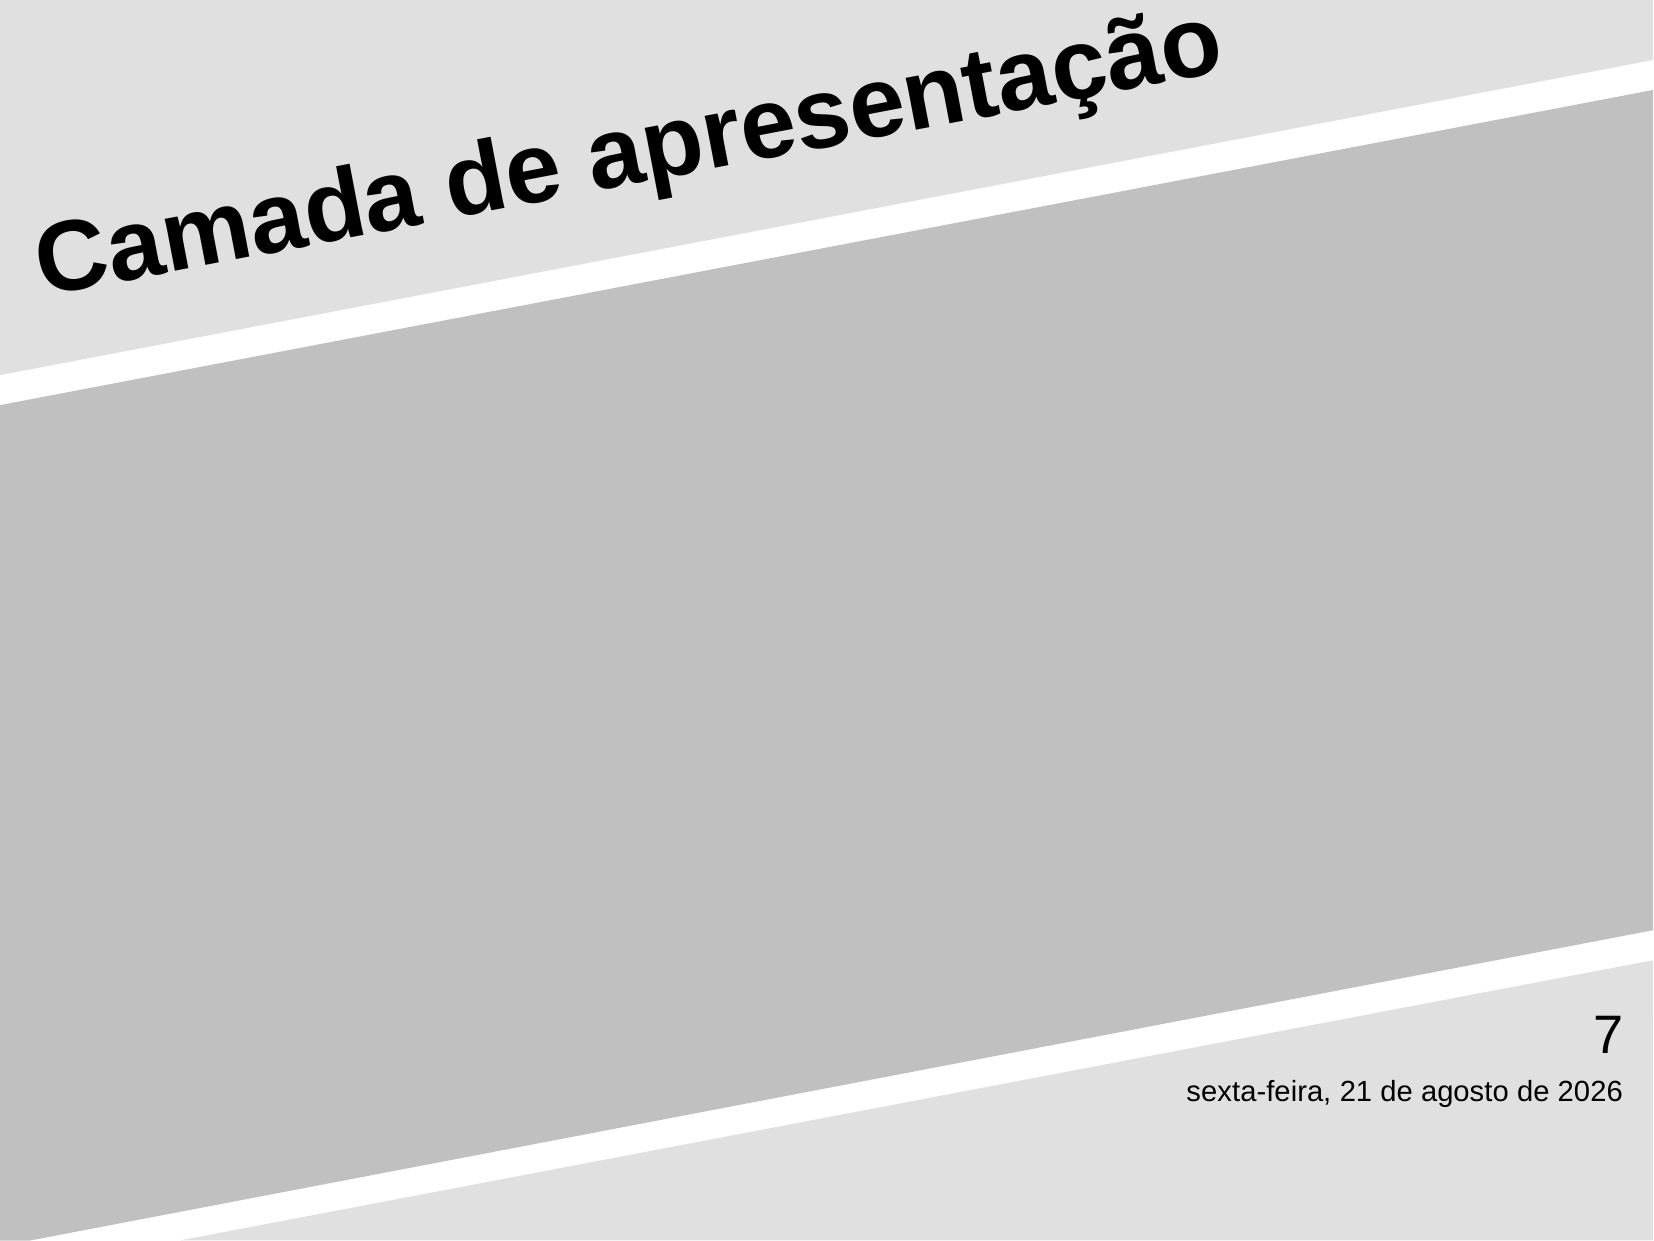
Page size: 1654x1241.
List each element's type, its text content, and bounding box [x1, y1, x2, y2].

title Camada de apresentação [17, 0, 1518, 365]
